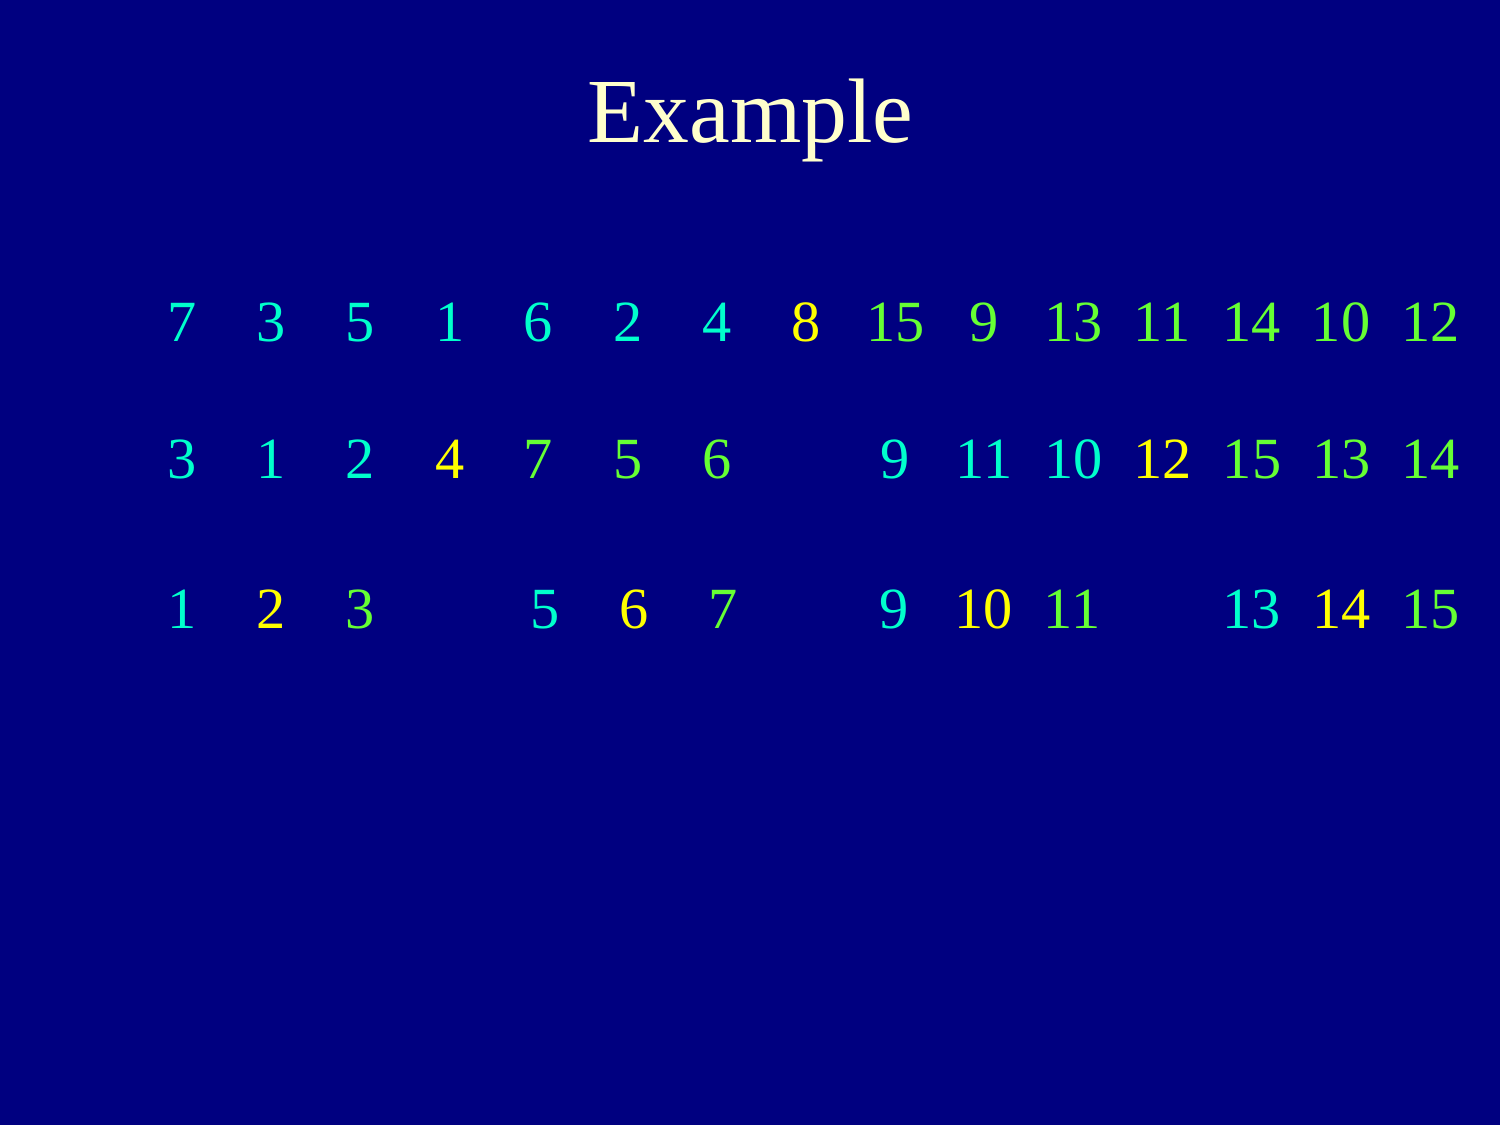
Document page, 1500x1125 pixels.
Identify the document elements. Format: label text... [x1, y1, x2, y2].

table_header 2 [316, 413, 405, 500]
table_header 14 [1297, 563, 1386, 650]
table_header 7 [137, 275, 227, 362]
table_header 5 [500, 563, 589, 650]
table_header 10 [1297, 275, 1386, 362]
table_header 3 [137, 413, 227, 500]
table_header 6 [494, 275, 583, 362]
table_header 12 [1386, 275, 1475, 362]
table_header 10 [1029, 413, 1119, 500]
table_header 6 [589, 563, 679, 650]
table_header 3 [316, 563, 405, 650]
table_header 13 [1029, 275, 1118, 362]
table_header 7 [494, 413, 583, 500]
table_header 13 [1207, 563, 1297, 650]
table_header 1 [405, 275, 494, 362]
table_header 9 [850, 563, 939, 650]
table_header 4 [673, 275, 761, 362]
table_header 1 [137, 563, 227, 650]
table_header 5 [316, 275, 405, 362]
table_header 15 [1386, 563, 1475, 650]
table_header 15 [1207, 413, 1297, 500]
table_header 5 [583, 413, 673, 500]
table_header 15 [851, 275, 940, 362]
table_header 7 [679, 563, 767, 650]
table_header 2 [227, 563, 316, 650]
table_header 4 [405, 413, 494, 500]
table_header 10 [939, 563, 1028, 650]
table_header 13 [1297, 413, 1386, 500]
table_header 11 [1028, 563, 1117, 650]
table_header 1 [227, 413, 316, 500]
table_header 2 [583, 275, 673, 362]
table_header 14 [1386, 413, 1475, 500]
table_header 9 [851, 413, 940, 500]
table_header 14 [1207, 275, 1297, 362]
table_header 11 [1118, 275, 1207, 362]
title Example [22, 43, 1480, 169]
table_header 6 [673, 413, 761, 500]
table_header 11 [940, 413, 1029, 500]
table_header 8 [761, 275, 851, 362]
table_header 12 [1119, 413, 1207, 500]
table_header 9 [940, 275, 1029, 362]
table_header 3 [227, 275, 316, 362]
